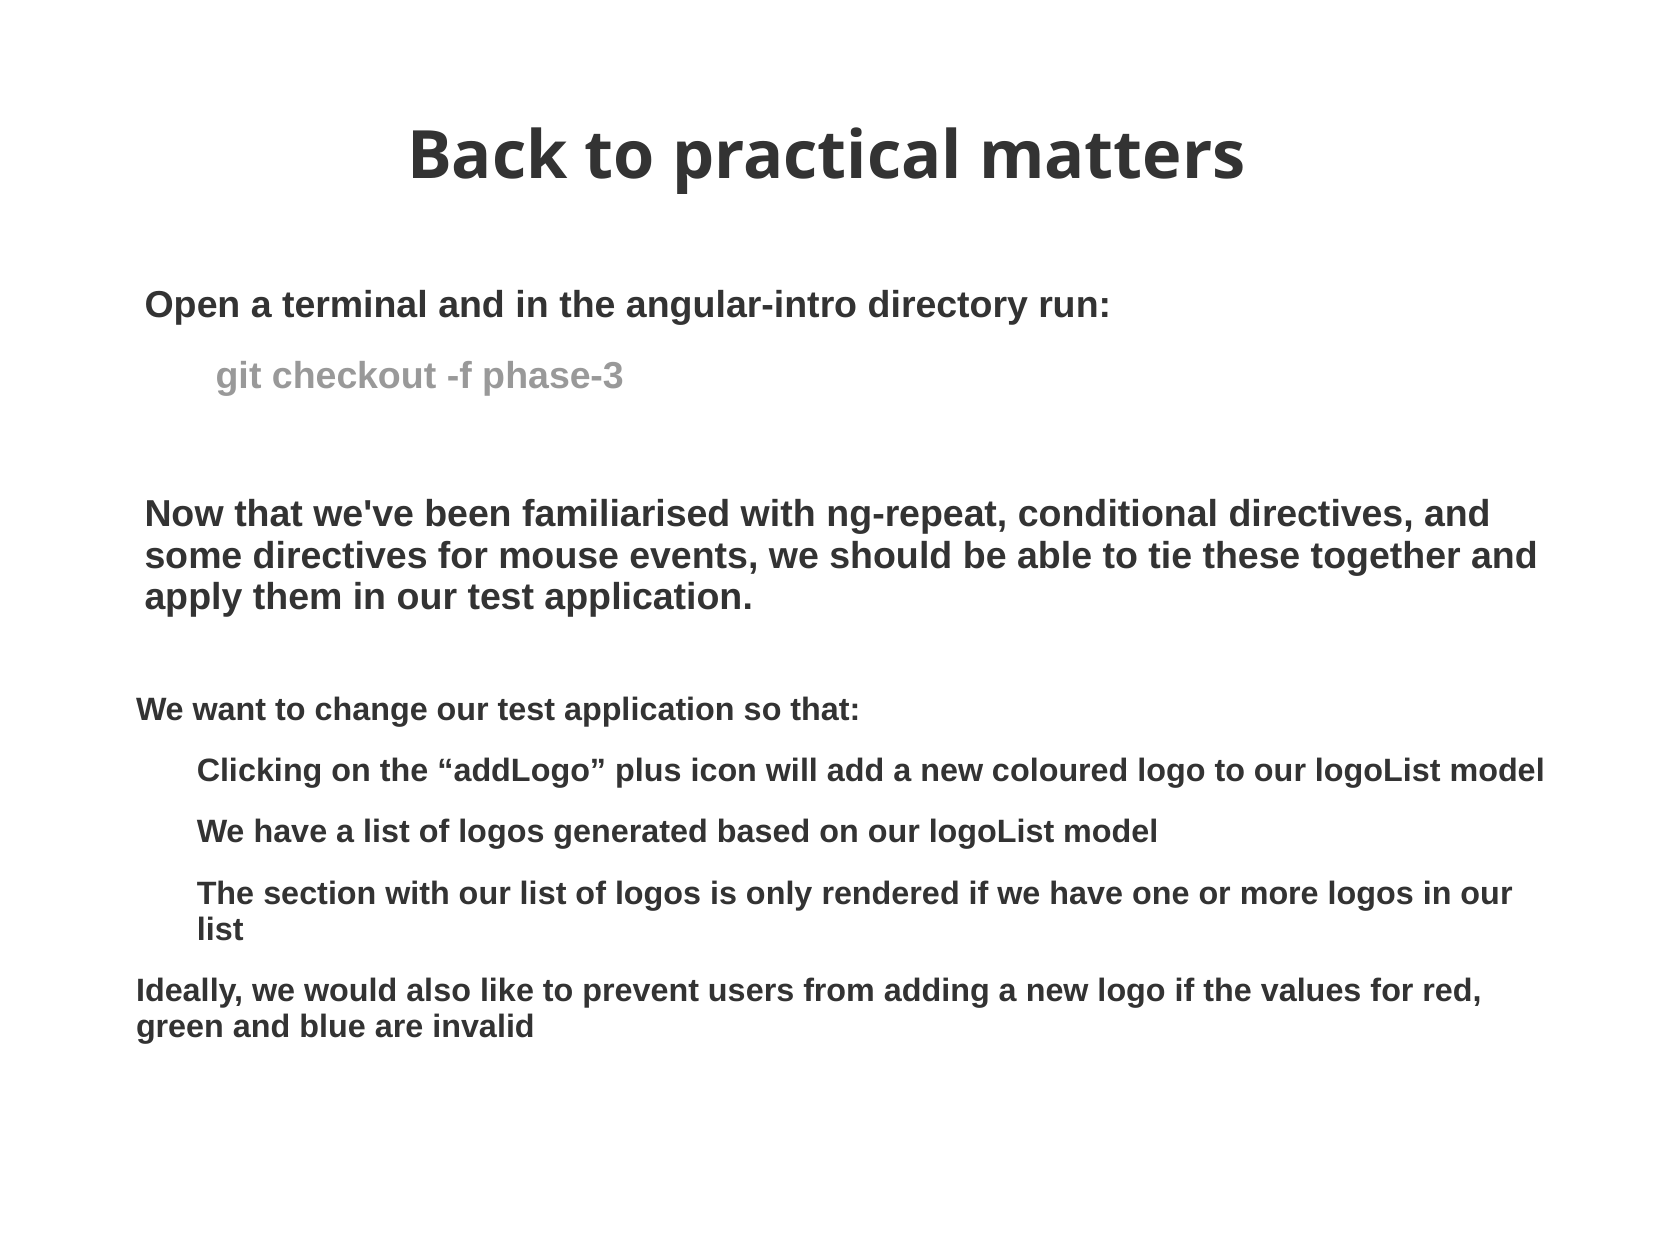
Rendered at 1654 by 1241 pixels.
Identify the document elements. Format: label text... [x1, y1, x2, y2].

title Back to practical matters [82, 49, 1571, 257]
text_box We want to change our test application so that: Clicking on the “addLogo” plus icon will add a new coloured logo to our logoList model We have a list of logos generated based on our logoList model The section with our list of logos is only rendered if we have one or more logos in our list Ideally, we would also like to prevent users from adding a new logo if the values for red, green and blue are invalid [82, 690, 1548, 1063]
list Open a terminal and in the angular-intro directory run: git checkout -f phase-3 Now that we've been familiarised with ng-repeat, conditional directives, and some directives for mouse events, we should be able to tie these together and apply them in our test application. [82, 283, 1571, 714]
